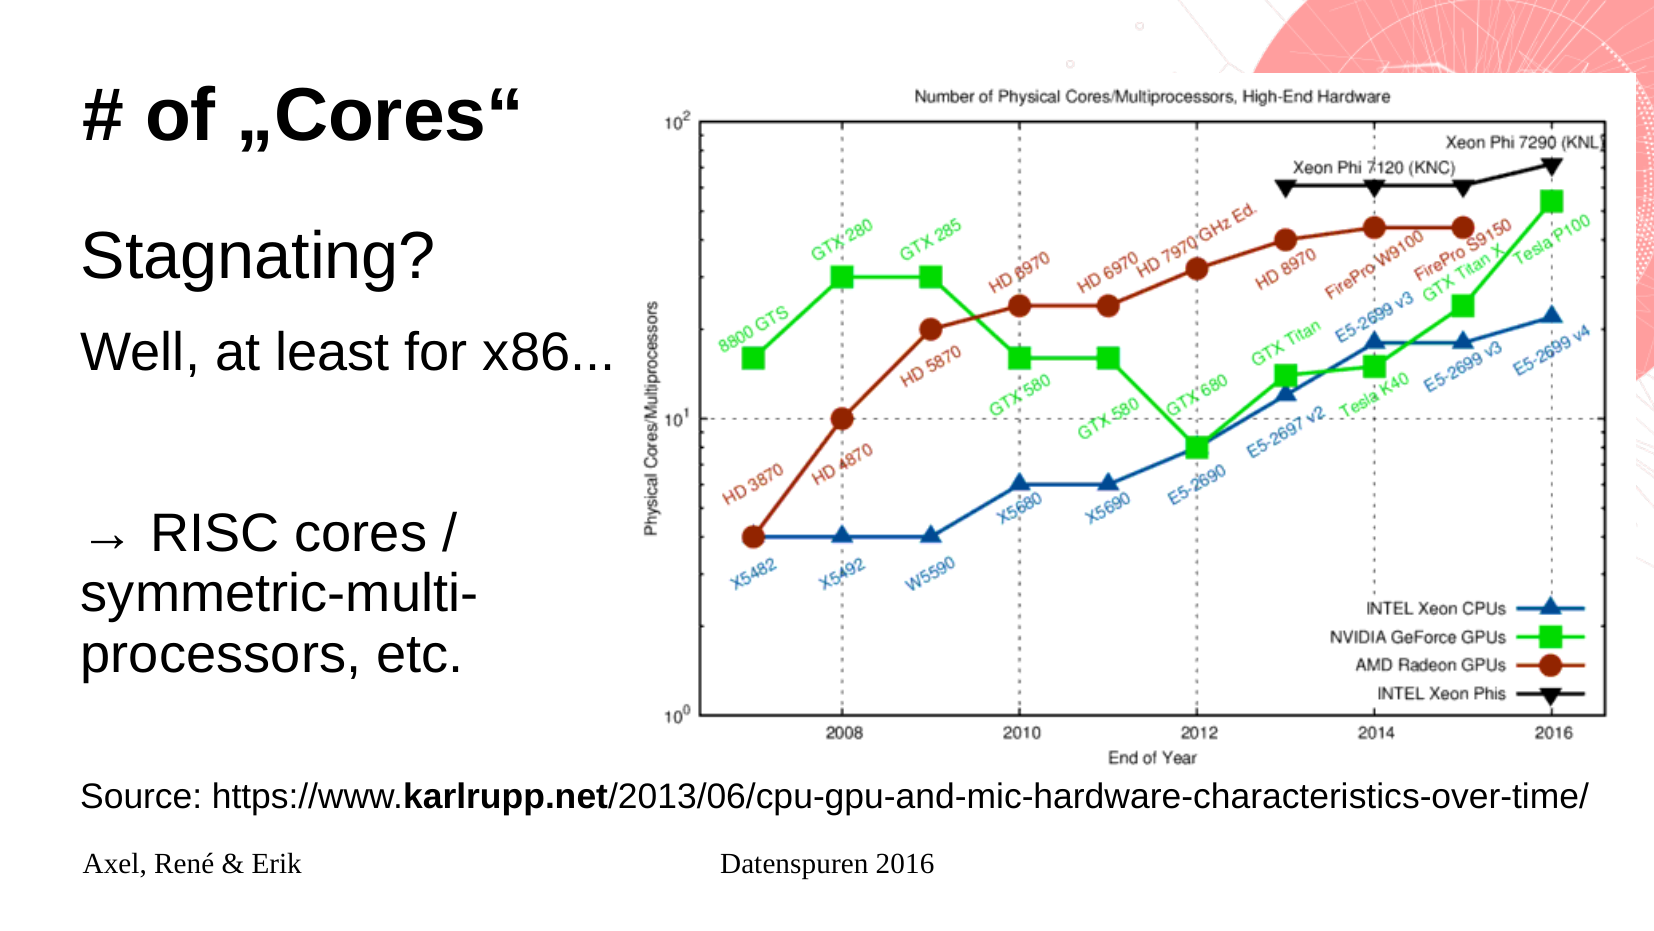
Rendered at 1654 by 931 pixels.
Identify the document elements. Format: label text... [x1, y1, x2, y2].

list Stagnating? Well, at least for x86... → RISC cores / symmetric-multi- processors, etc. [80, 217, 638, 758]
picture [638, 73, 1636, 770]
title # of „Cores“ [82, 37, 1571, 193]
text_box Source: https://www.karlrupp.net/2013/06/cpu-gpu-and-mic-hardware-characteristics-over-time/ [65, 769, 1605, 824]
